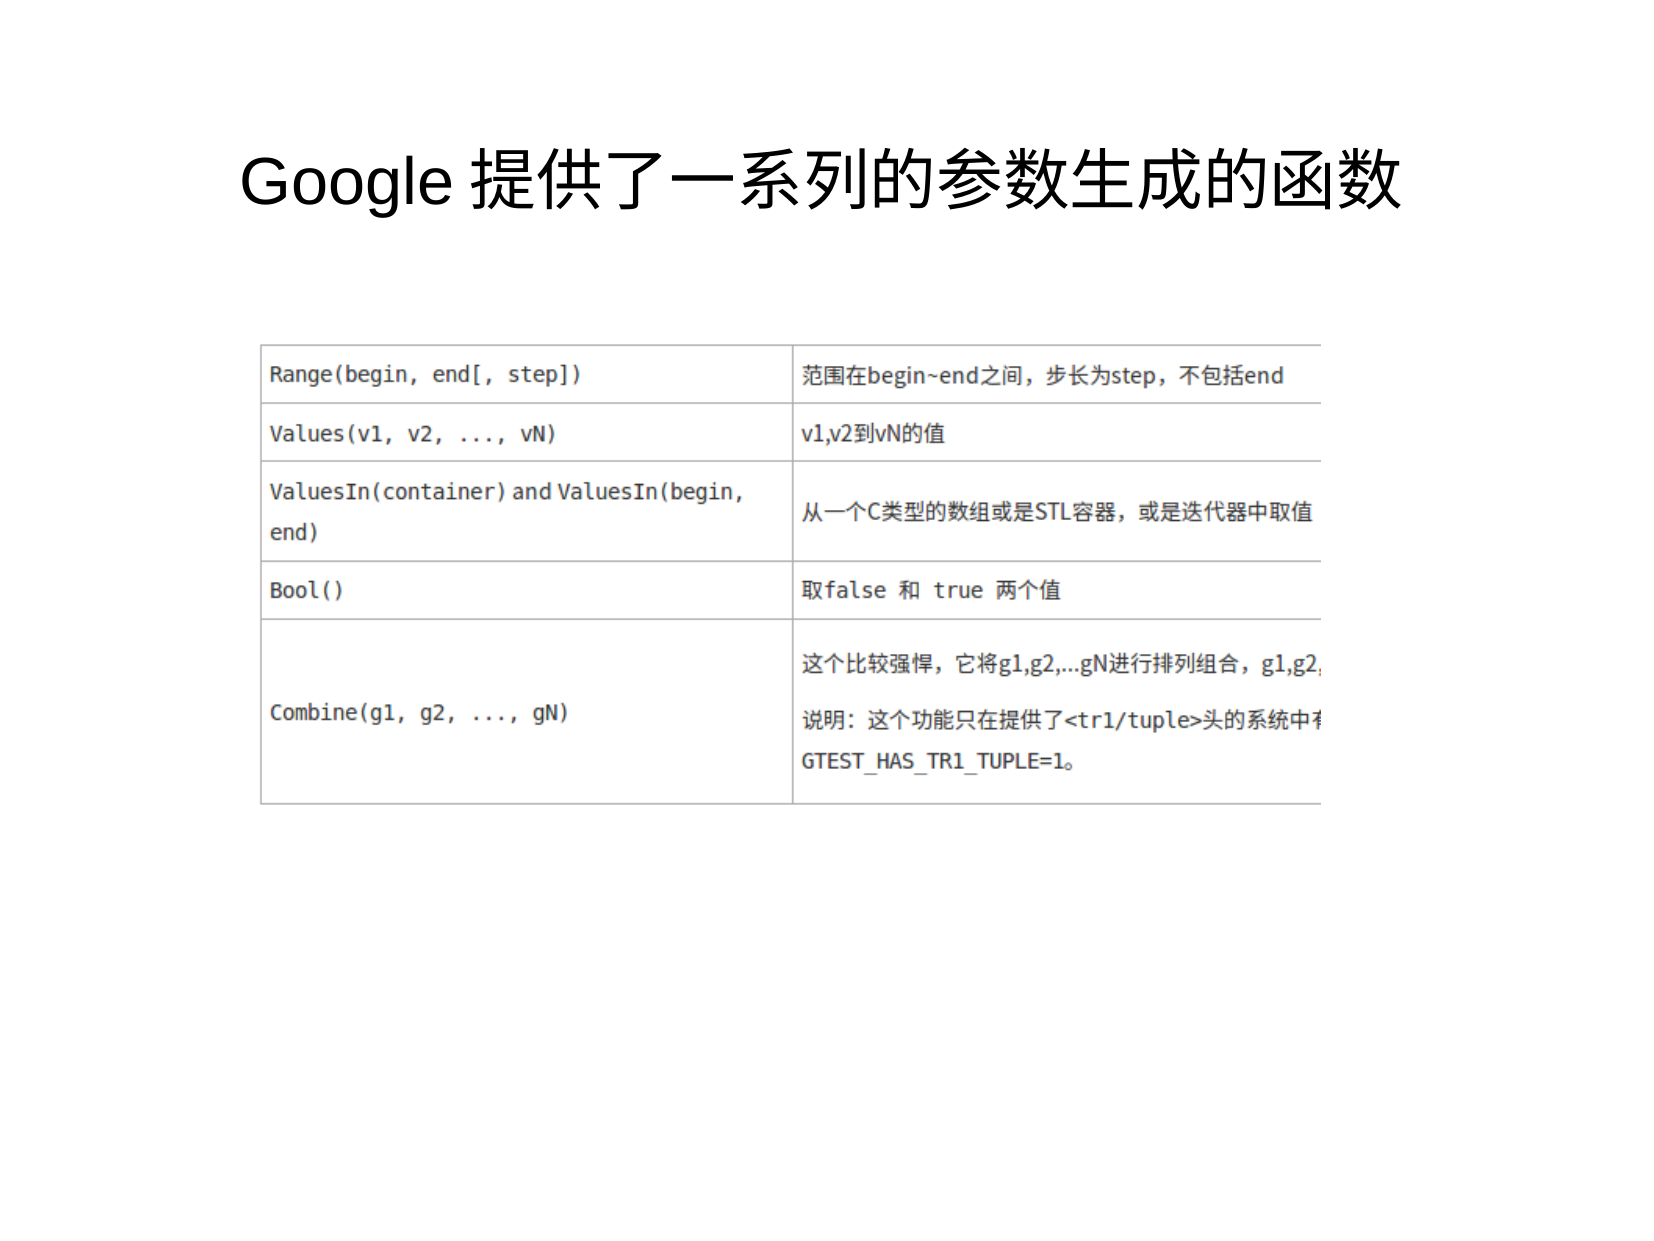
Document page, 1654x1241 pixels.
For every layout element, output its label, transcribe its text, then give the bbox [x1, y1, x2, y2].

picture [237, 531, 1321, 819]
text_box Google提供了一系列的参数生成的函数 [225, 120, 1427, 531]
